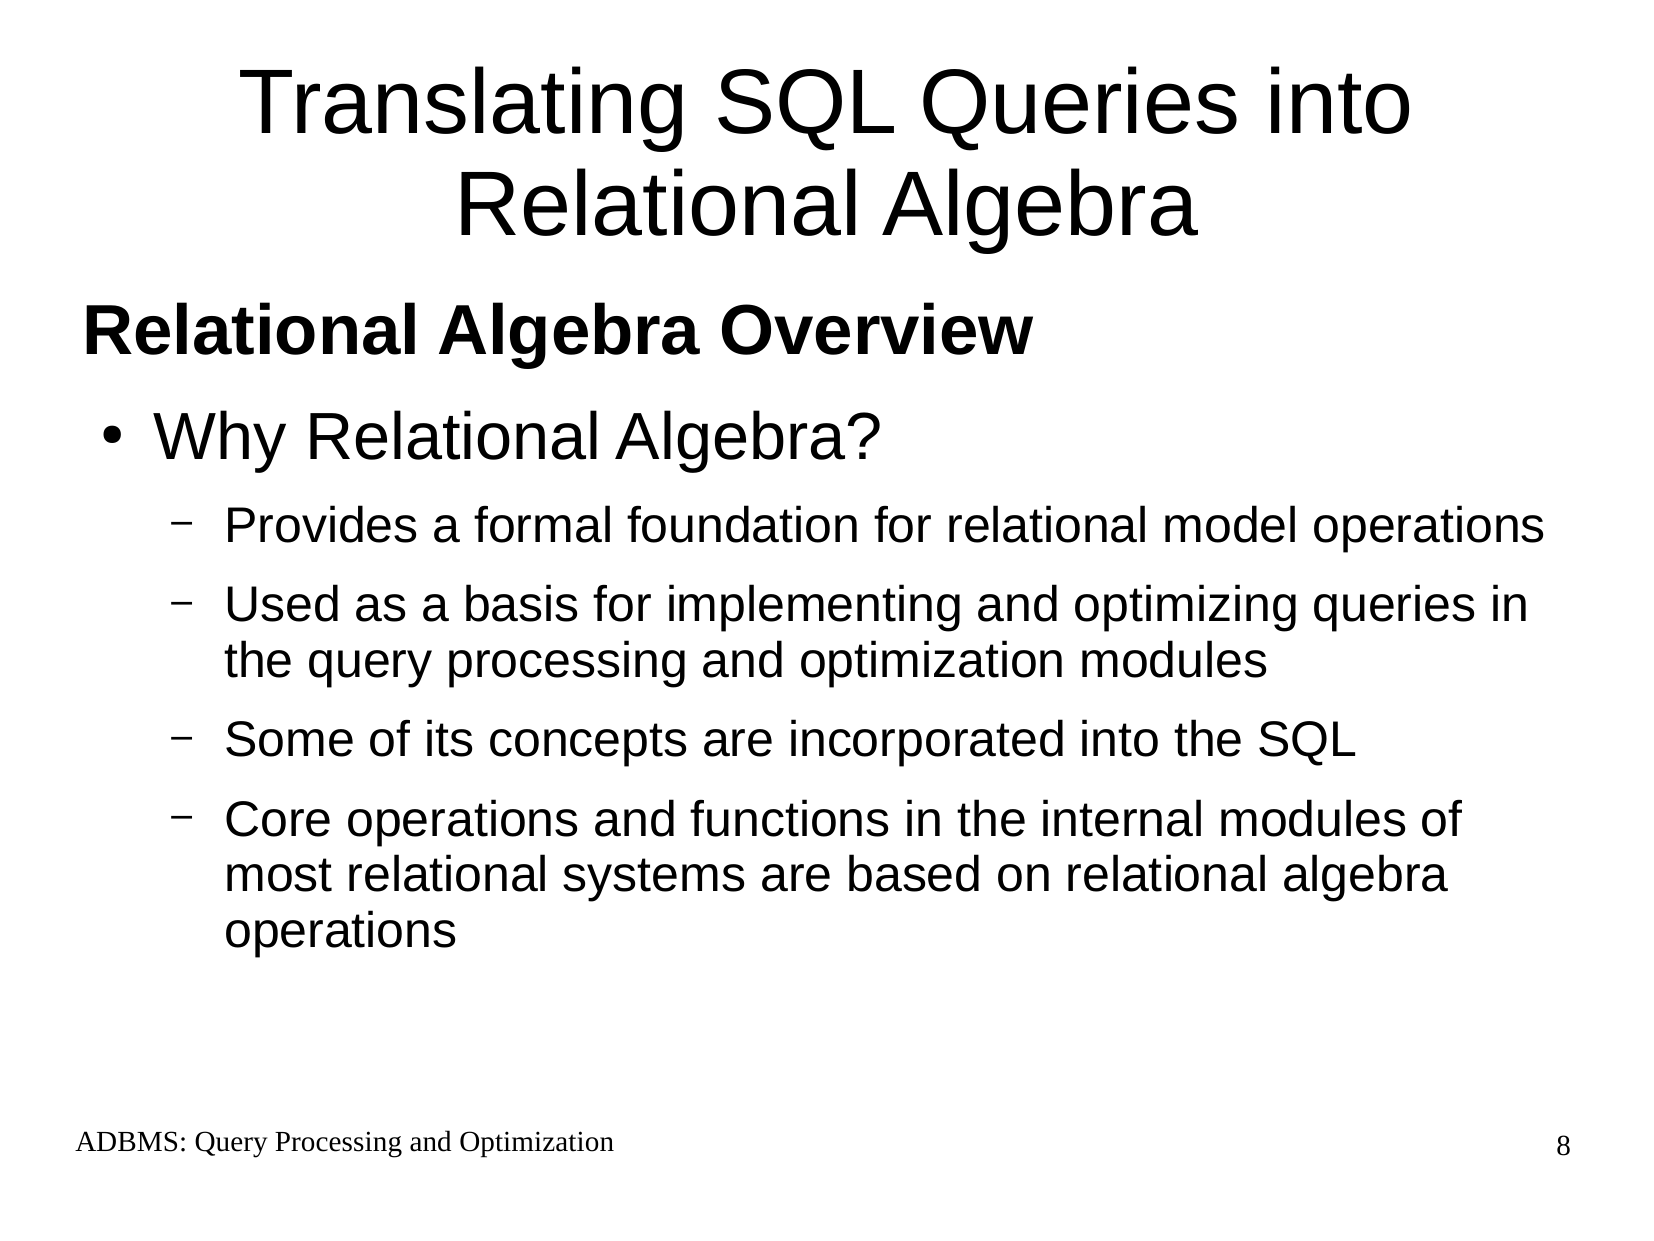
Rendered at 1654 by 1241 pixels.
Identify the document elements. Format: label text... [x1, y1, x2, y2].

list Relational Algebra Overview Why Relational Algebra? Provides a formal foundation for relational model operations Used as a basis for implementing and optimizing queries in the query processing and optimization modules Some of its concepts are incorporated into the SQL Core operations and functions in the internal modules of most relational systems are based on relational algebra operations [82, 290, 1571, 1111]
title Translating SQL Queries into Relational Algebra [82, 49, 1571, 257]
